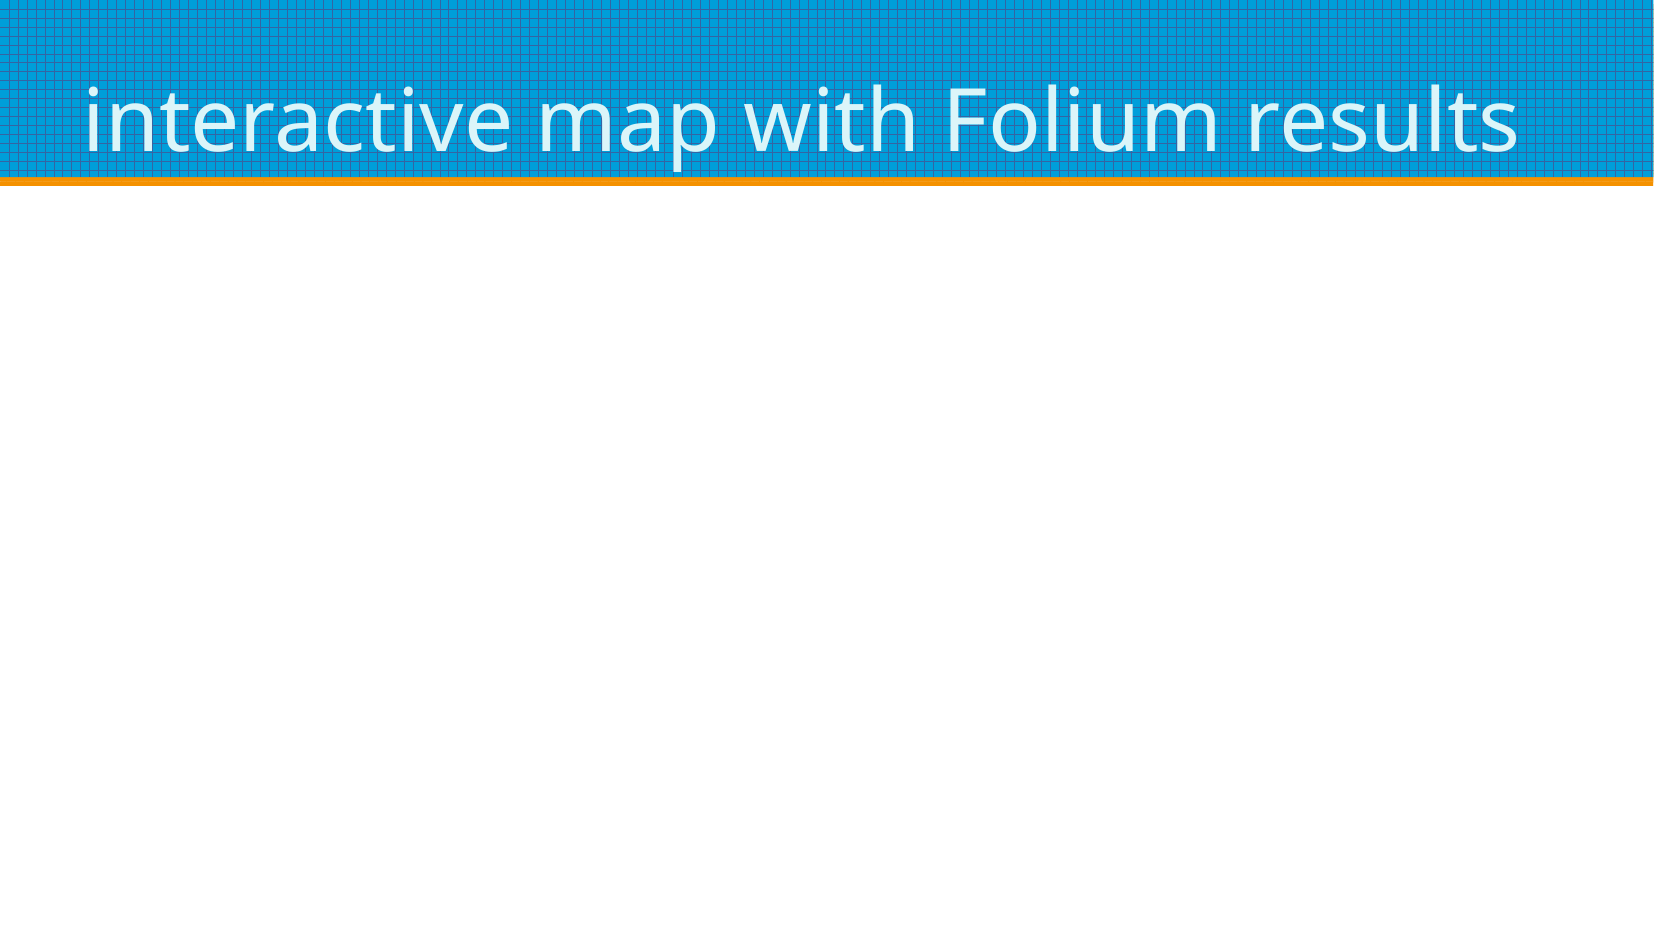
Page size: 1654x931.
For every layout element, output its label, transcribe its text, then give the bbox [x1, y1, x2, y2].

title interactive map with Folium results [82, 14, 1571, 178]
